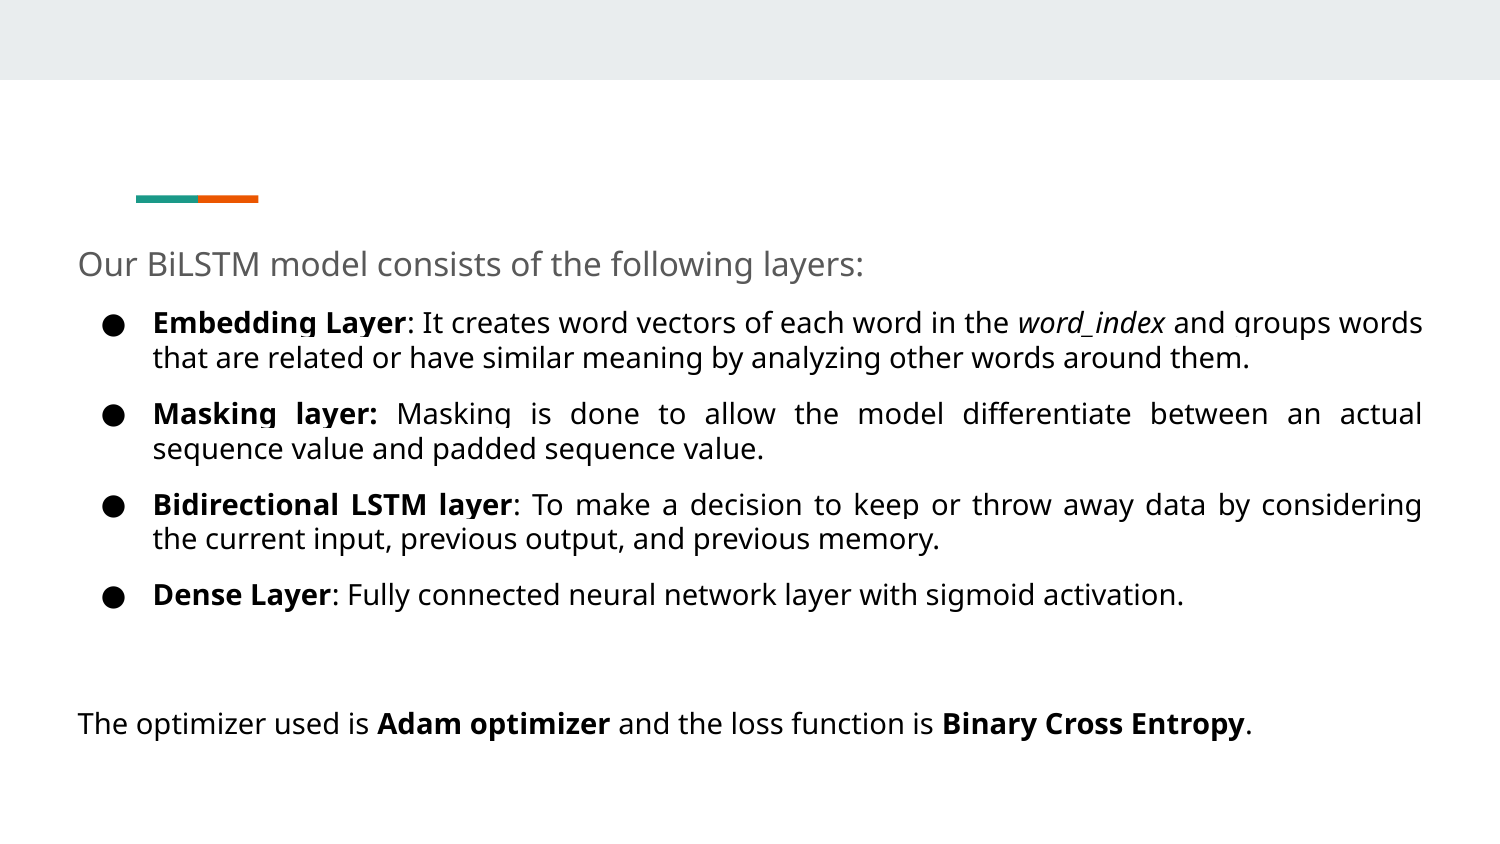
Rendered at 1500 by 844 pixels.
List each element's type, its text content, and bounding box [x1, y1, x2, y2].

list Our BiLSTM model consists of the following layers: Embedding Layer: It creates word vectors of each word in the word_index and groups words that are related or have similar meaning by analyzing other words around them. Masking layer: Masking is done to allow the model differentiate between an actual sequence value and padded sequence value. Bidirectional LSTM layer: To make a decision to keep or throw away data by considering the current input, previous output, and previous memory. Dense Layer: Fully connected neural network layer with sigmoid activation. The optimizer used is Adam optimizer and the loss function is Binary Cross Entropy. [62, 222, 1439, 787]
